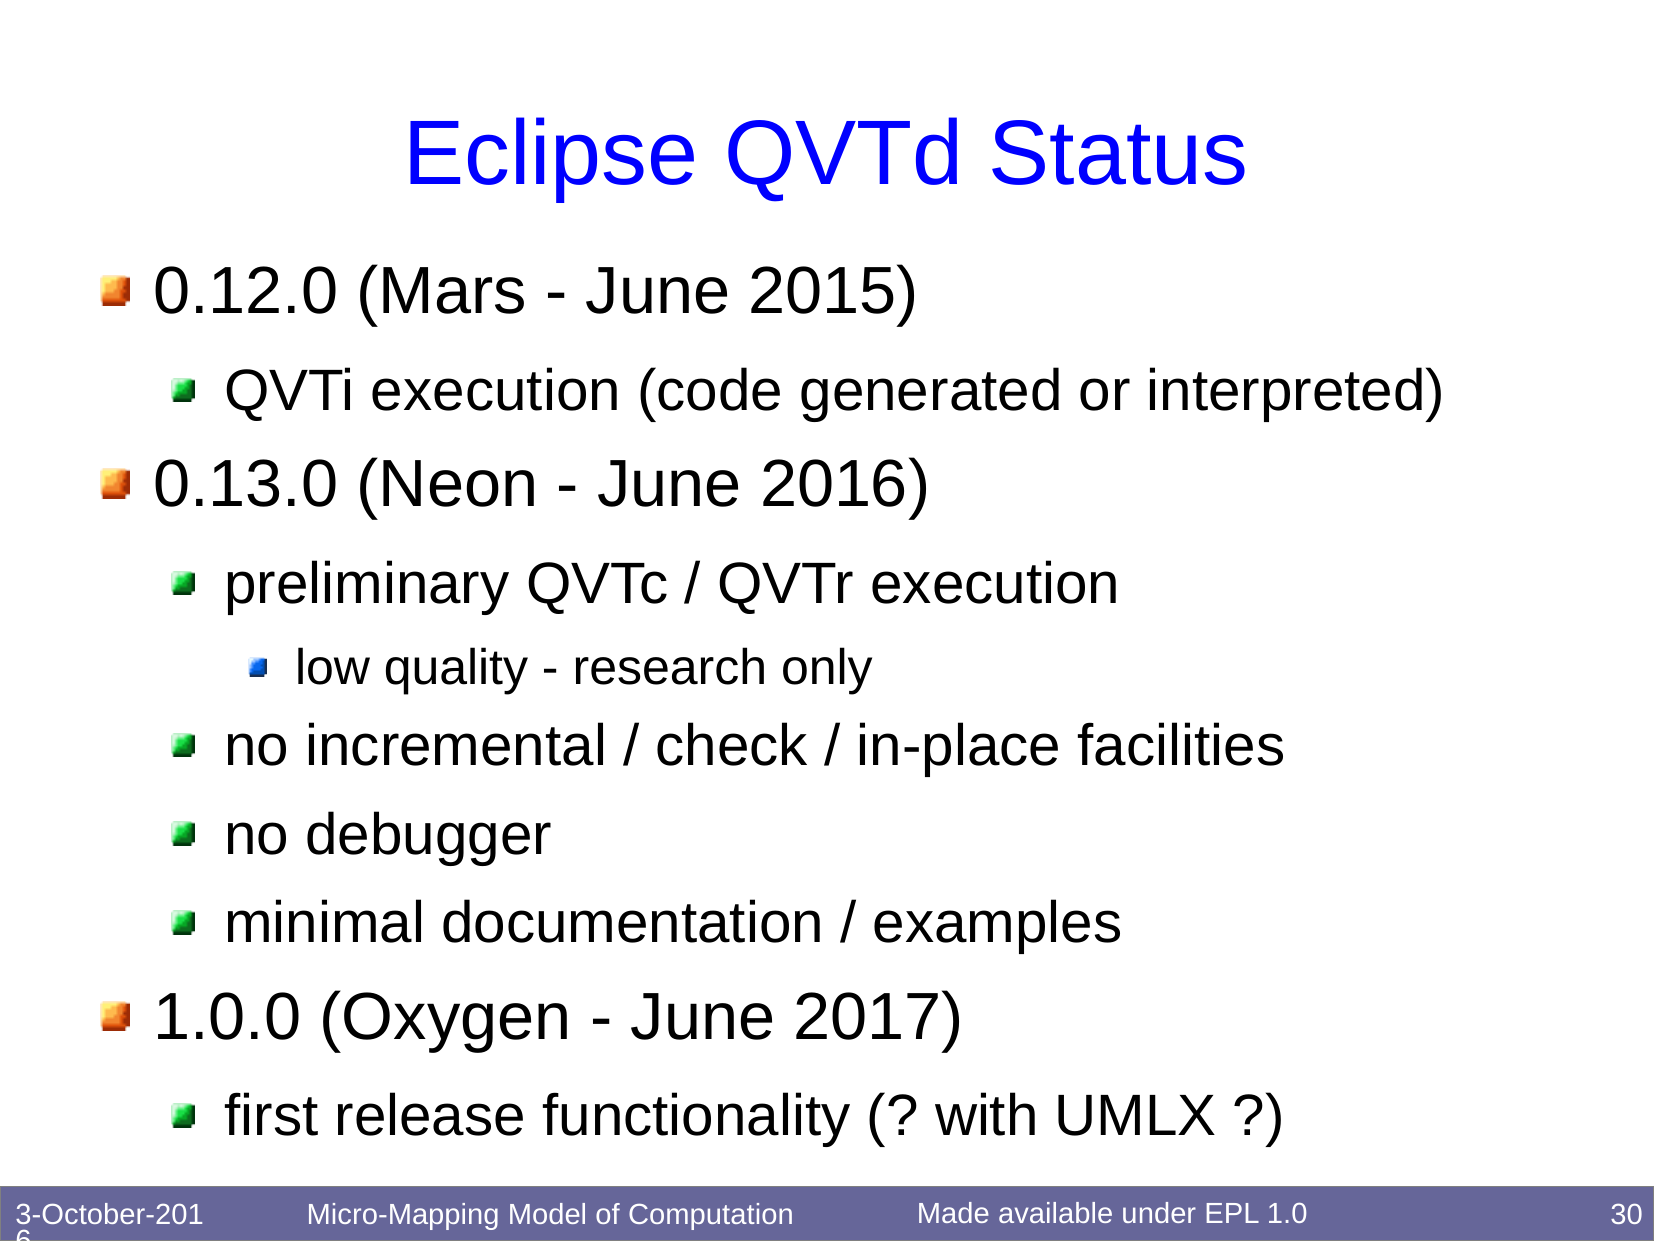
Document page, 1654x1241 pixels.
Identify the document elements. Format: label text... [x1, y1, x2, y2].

title Eclipse QVTd Status [82, 49, 1571, 253]
list 0.12.0 (Mars - June 2015) QVTi execution (code generated or interpreted) 0.13.0 (Neon - June 2016) preliminary QVTc / QVTr execution low quality - research only no incremental / check / in-place facilities no debugger minimal documentation / examples 1.0.0 (Oxygen - June 2017) first release functionality (? with UMLX ?) [82, 253, 1571, 1184]
